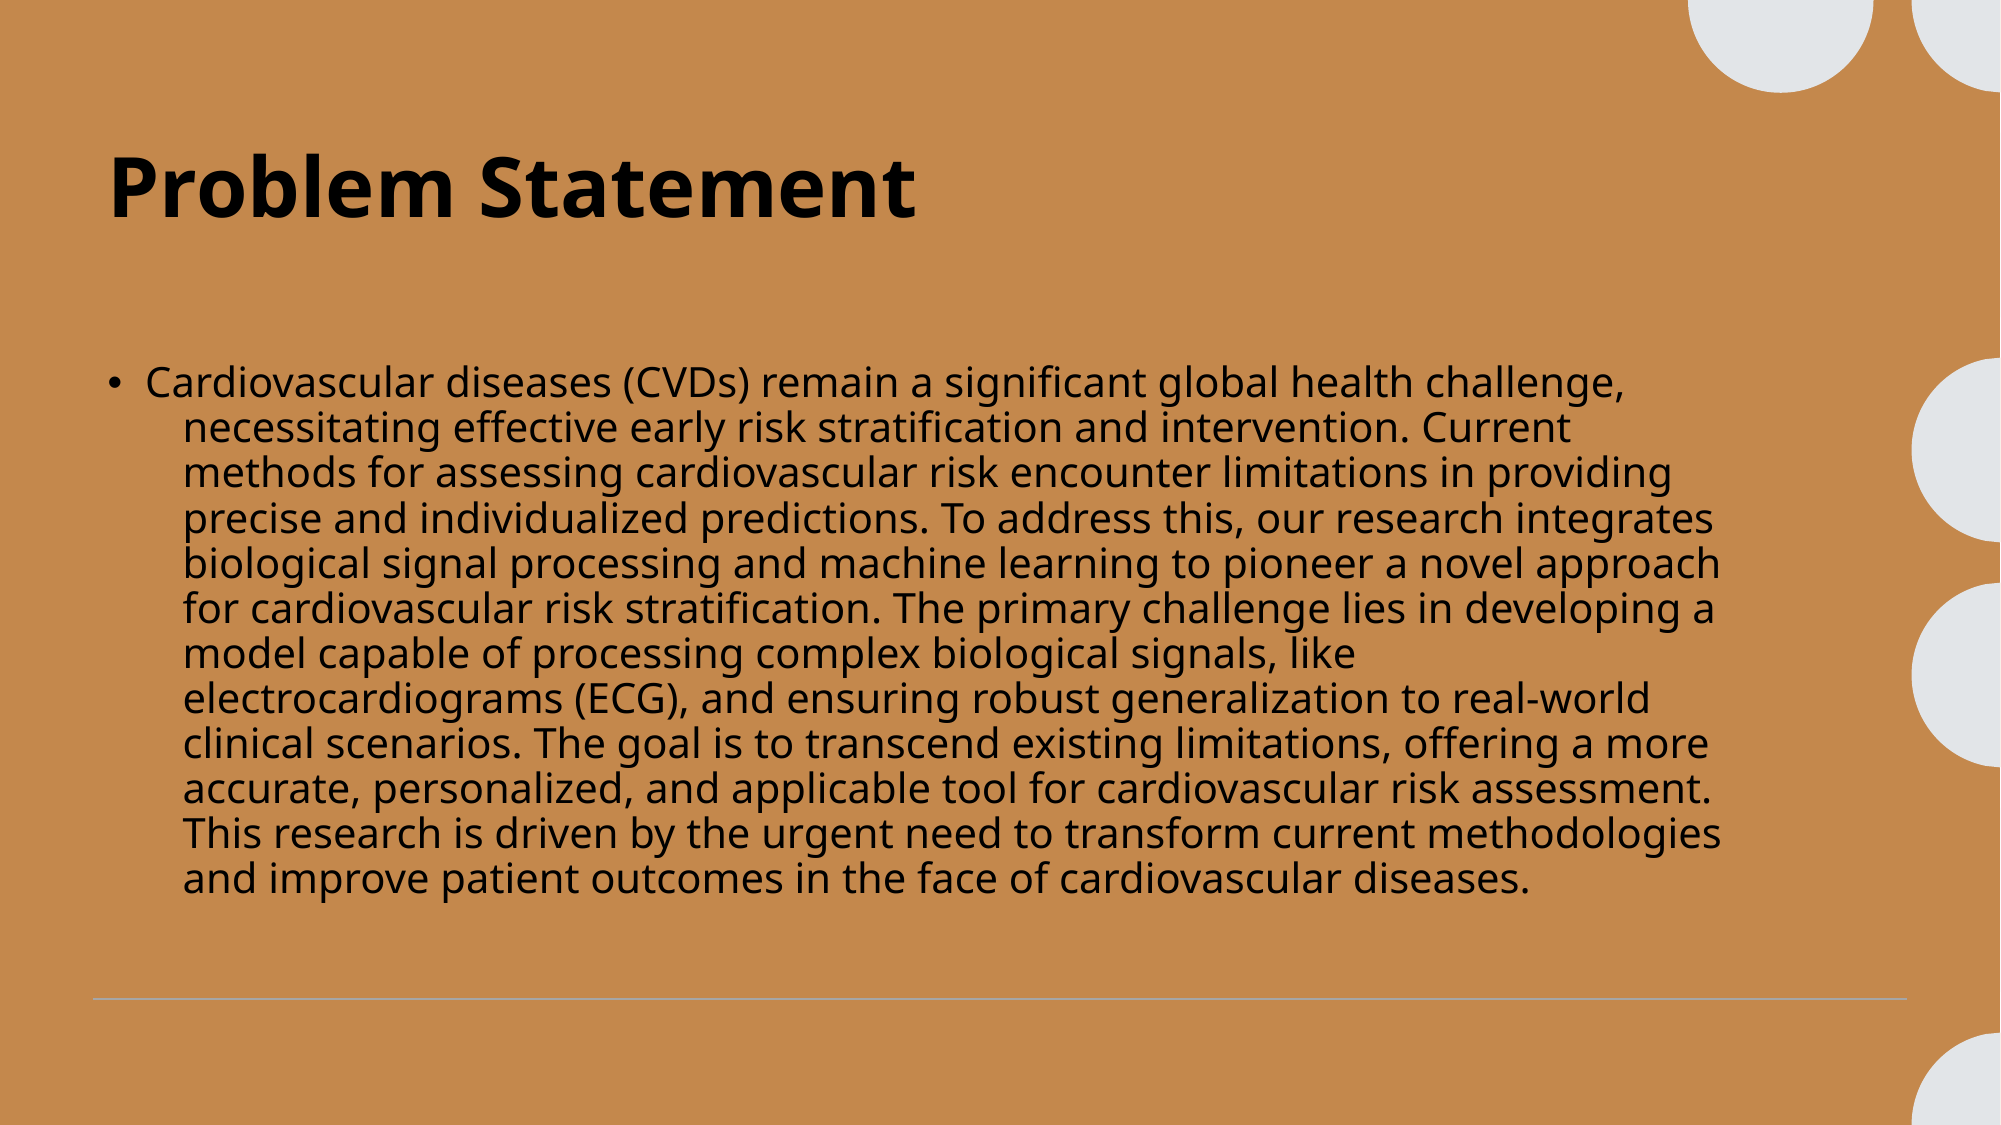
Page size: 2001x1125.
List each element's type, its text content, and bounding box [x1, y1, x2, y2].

text_box [0, 0, 2000, 1125]
list Cardiovascular diseases (CVDs) remain a significant global health challenge, necessitating effective early risk stratification and intervention. Current methods for assessing cardiovascular risk encounter limitations in providing precise and individualized predictions. To address this, our research integrates biological signal processing and machine learning to pioneer a novel approach for cardiovascular risk stratification. The primary challenge lies in developing a model capable of processing complex biological signals, like electrocardiograms (ECG), and ensuring robust generalization to real-world clinical scenarios. The goal is to transcend existing limitations, offering a more accurate, personalized, and applicable tool for cardiovascular risk assessment. This research is driven by the urgent need to transform current methodologies and improve patient outcomes in the face of cardiovascular diseases. [92, 354, 1755, 946]
title Problem Statement [92, 126, 1755, 335]
